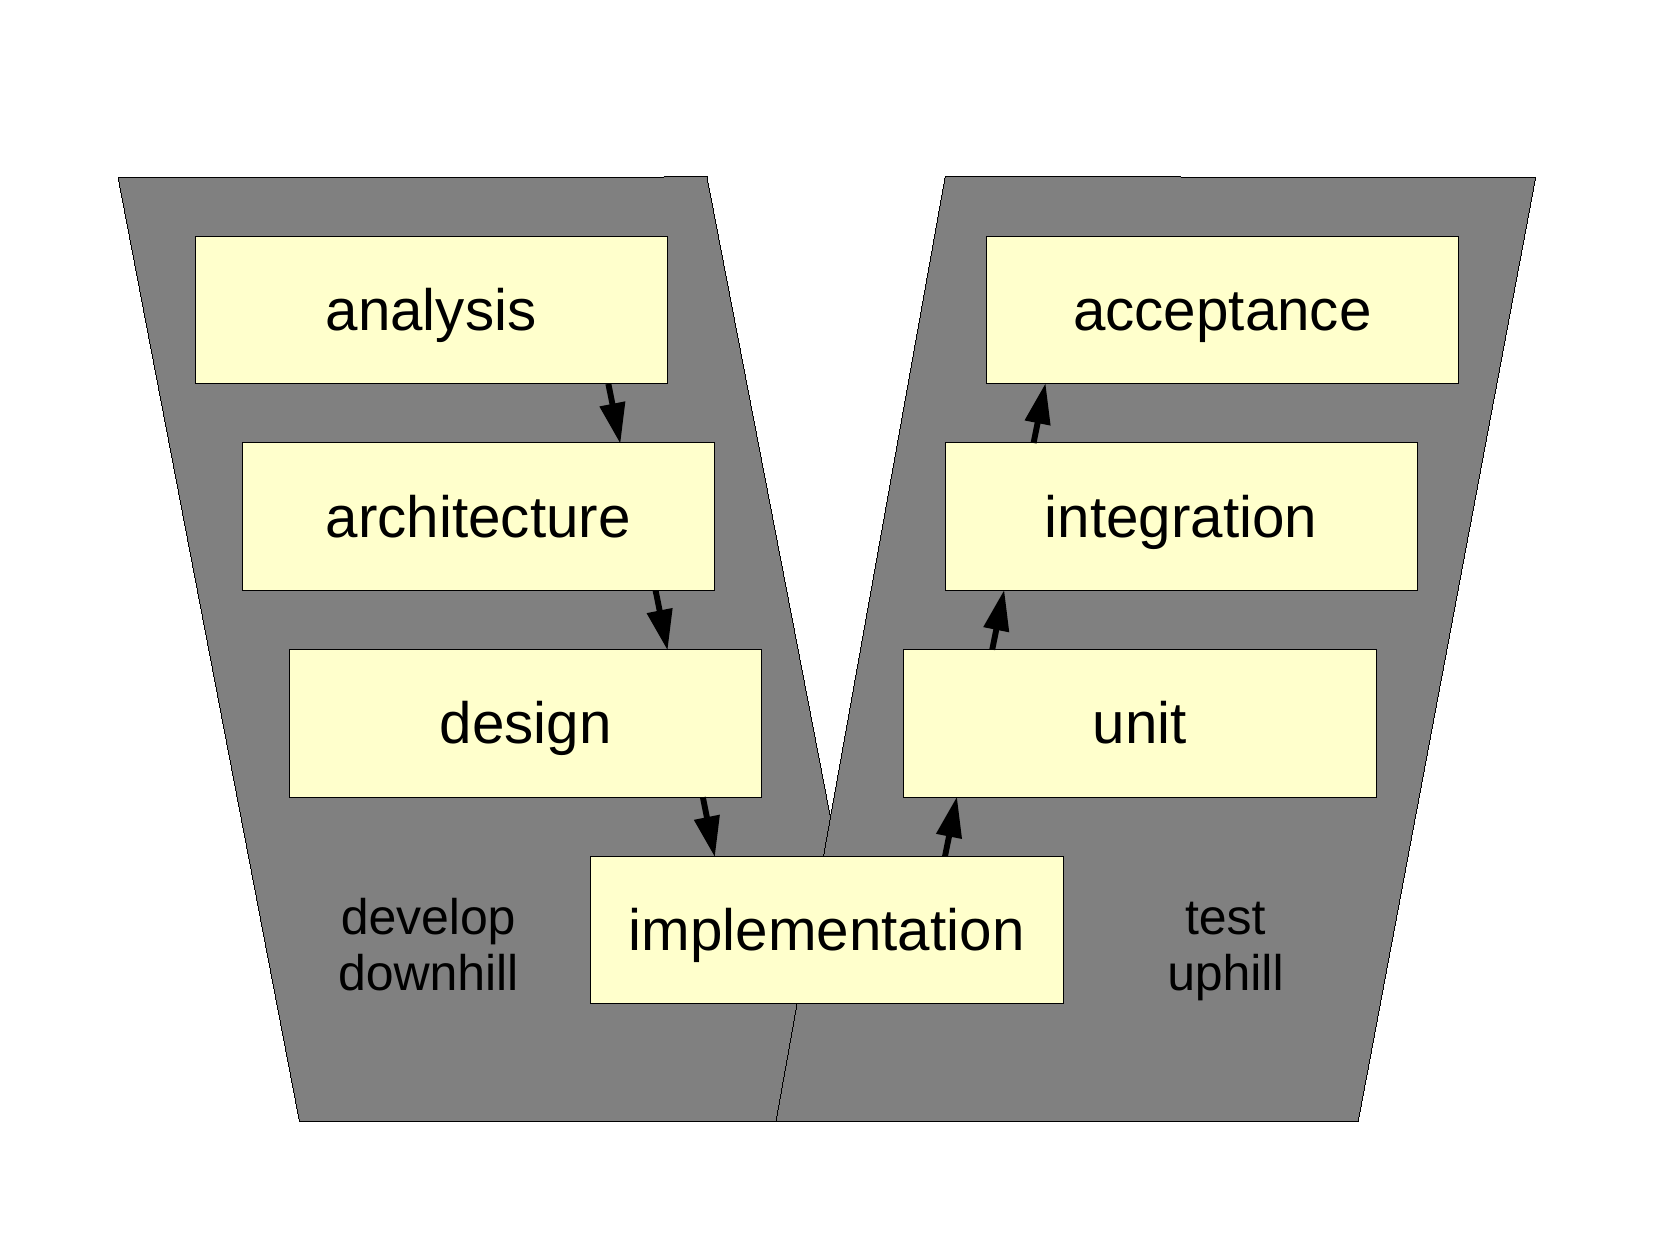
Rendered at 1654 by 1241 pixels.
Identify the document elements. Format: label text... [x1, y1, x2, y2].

text_box unit [903, 649, 1377, 798]
text_box analysis [195, 236, 668, 384]
text_box [282, 1004, 1375, 1122]
text_box implementation [591, 856, 1062, 1004]
text_box test uphill [1062, 856, 1388, 1034]
text_box acceptance [986, 236, 1459, 384]
text_box design [289, 649, 762, 798]
text_box [118, 176, 1536, 963]
text_box develop downhill [265, 856, 591, 1034]
text_box architecture [242, 442, 715, 591]
text_box integration [945, 442, 1418, 591]
